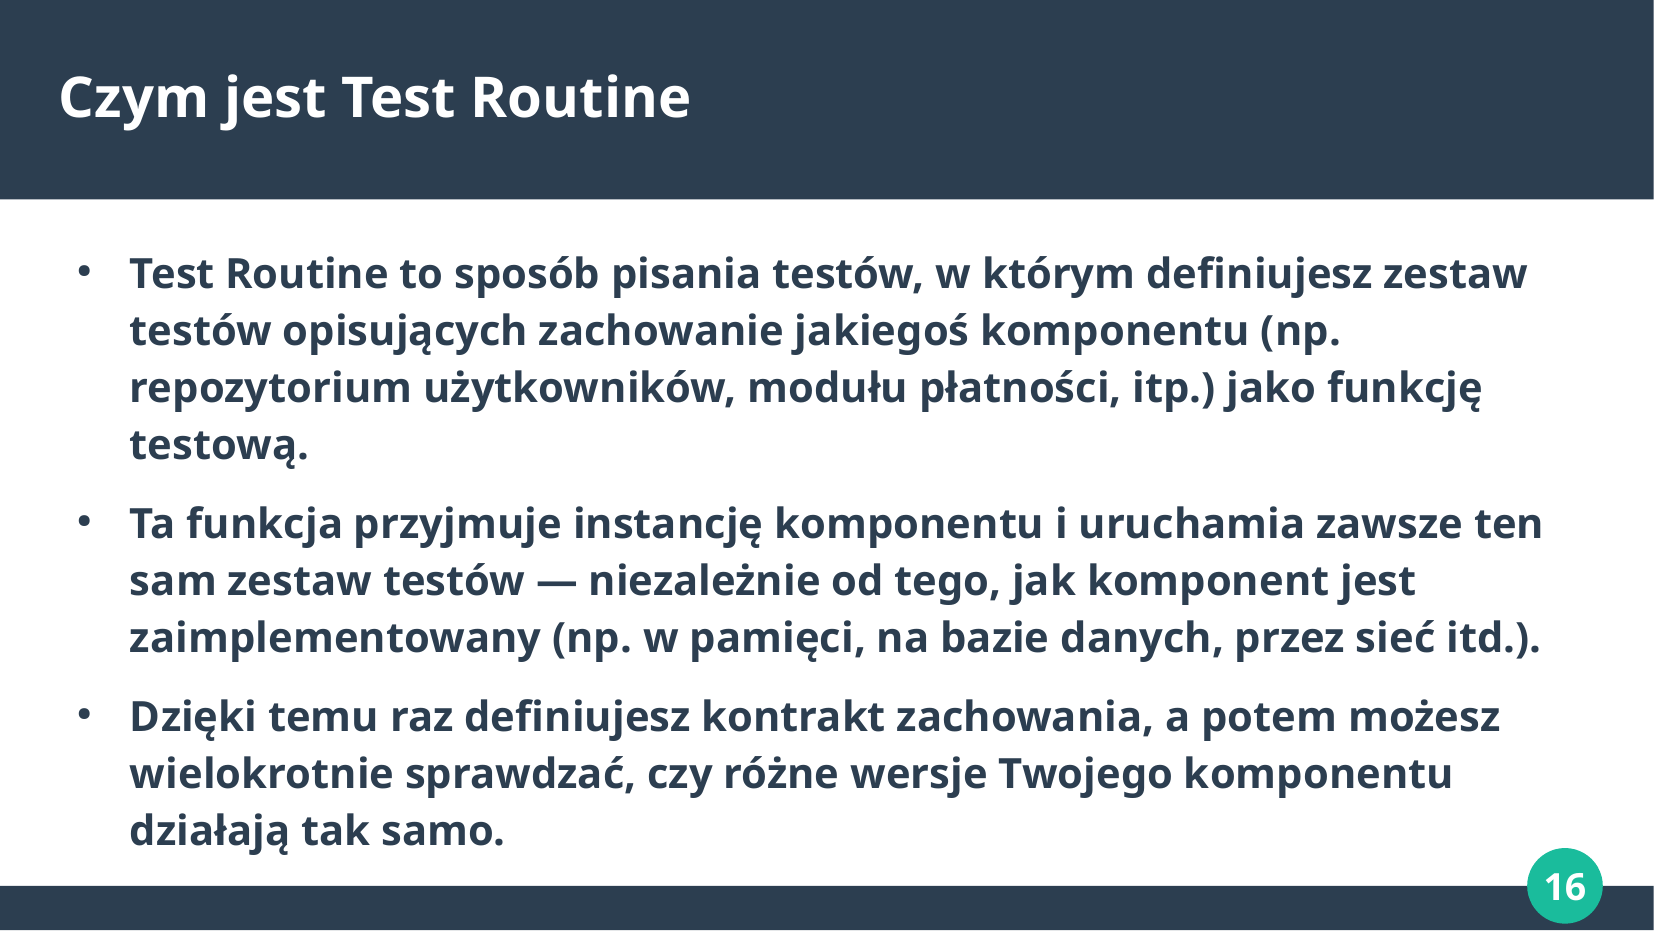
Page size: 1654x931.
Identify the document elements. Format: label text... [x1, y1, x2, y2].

title Czym jest Test Routine [59, 37, 1595, 156]
list Test Routine to sposób pisania testów, w którym definiujesz zestaw testów opisujących zachowanie jakiegoś komponentu (np. repozytorium użytkowników, modułu płatności, itp.) jako funkcję testową. Ta funkcja przyjmuje instancję komponentu i uruchamia zawsze ten sam zestaw testów — niezależnie od tego, jak komponent jest zaimplementowany (np. w pamięci, na bazie danych, przez sieć itd.). Dzięki temu raz definiujesz kontrakt zachowania, a potem możesz wielokrotnie sprawdzać, czy różne wersje Twojego komponentu działają tak samo. [59, 243, 1595, 864]
